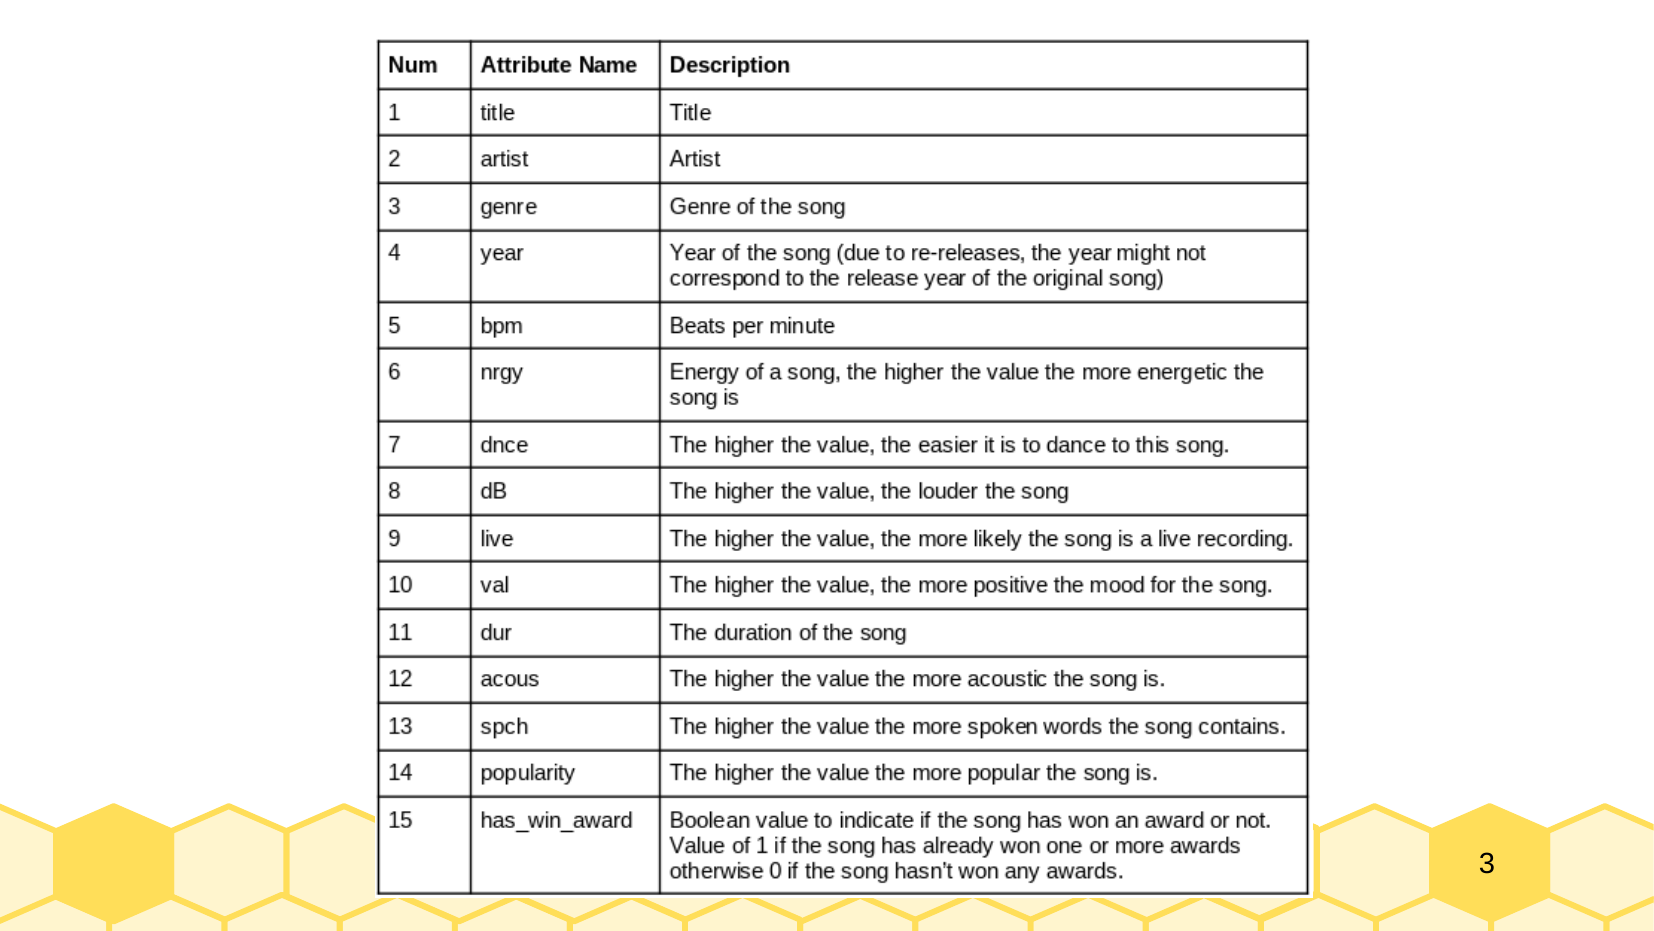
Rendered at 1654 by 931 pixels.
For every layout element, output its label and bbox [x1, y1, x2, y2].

picture [375, 37, 1313, 898]
